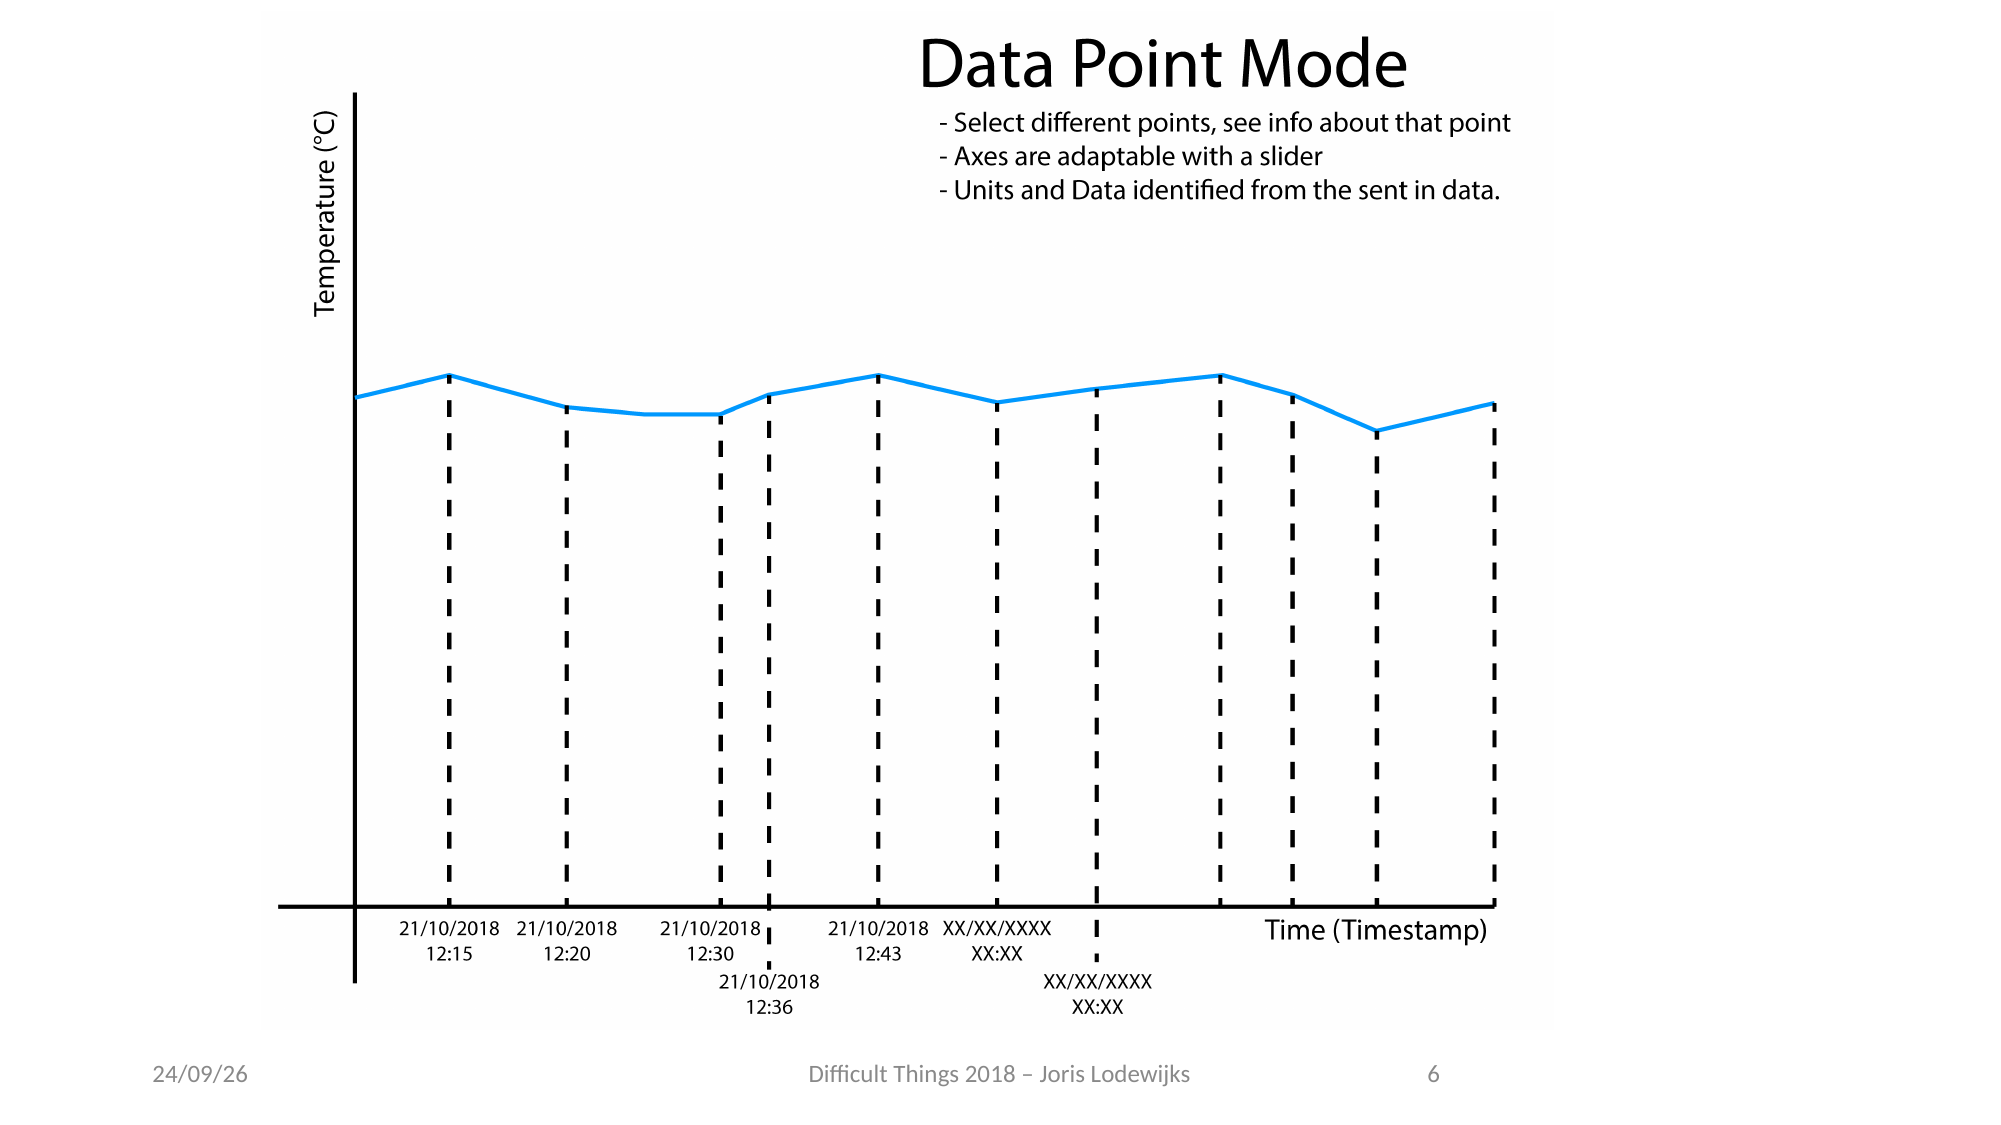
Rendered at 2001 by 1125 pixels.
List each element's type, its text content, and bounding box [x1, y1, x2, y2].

text_box [137, 1042, 588, 1103]
text_box Difficult Things 2018 – Joris Lodewijks [662, 1042, 1338, 1103]
text_box [1412, 1042, 1863, 1103]
picture [261, 11, 1554, 1030]
